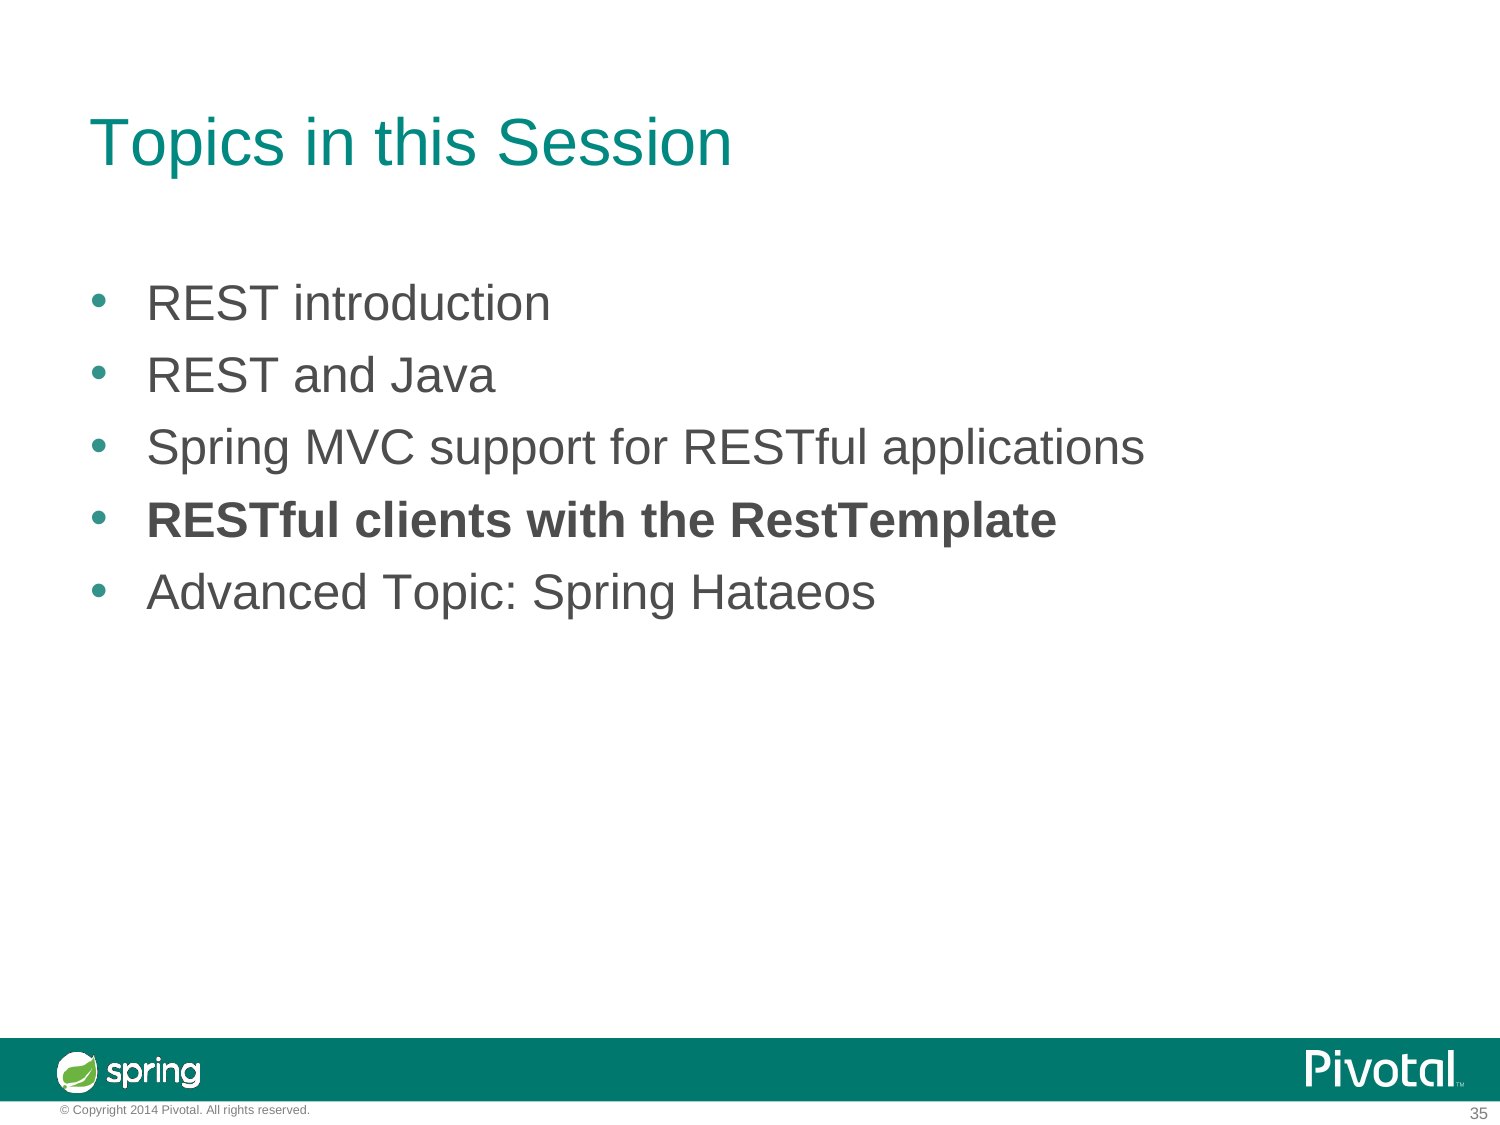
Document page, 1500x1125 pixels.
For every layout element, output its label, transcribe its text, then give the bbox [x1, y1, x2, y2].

picture [1306, 1050, 1464, 1087]
title Topics in this Session [75, 44, 1426, 233]
picture [32, 1041, 210, 1103]
list REST introduction REST and Java Spring MVC support for RESTful applications RESTful clients with the RestTemplate Advanced Topic: Spring Hataeos [75, 262, 1426, 1005]
